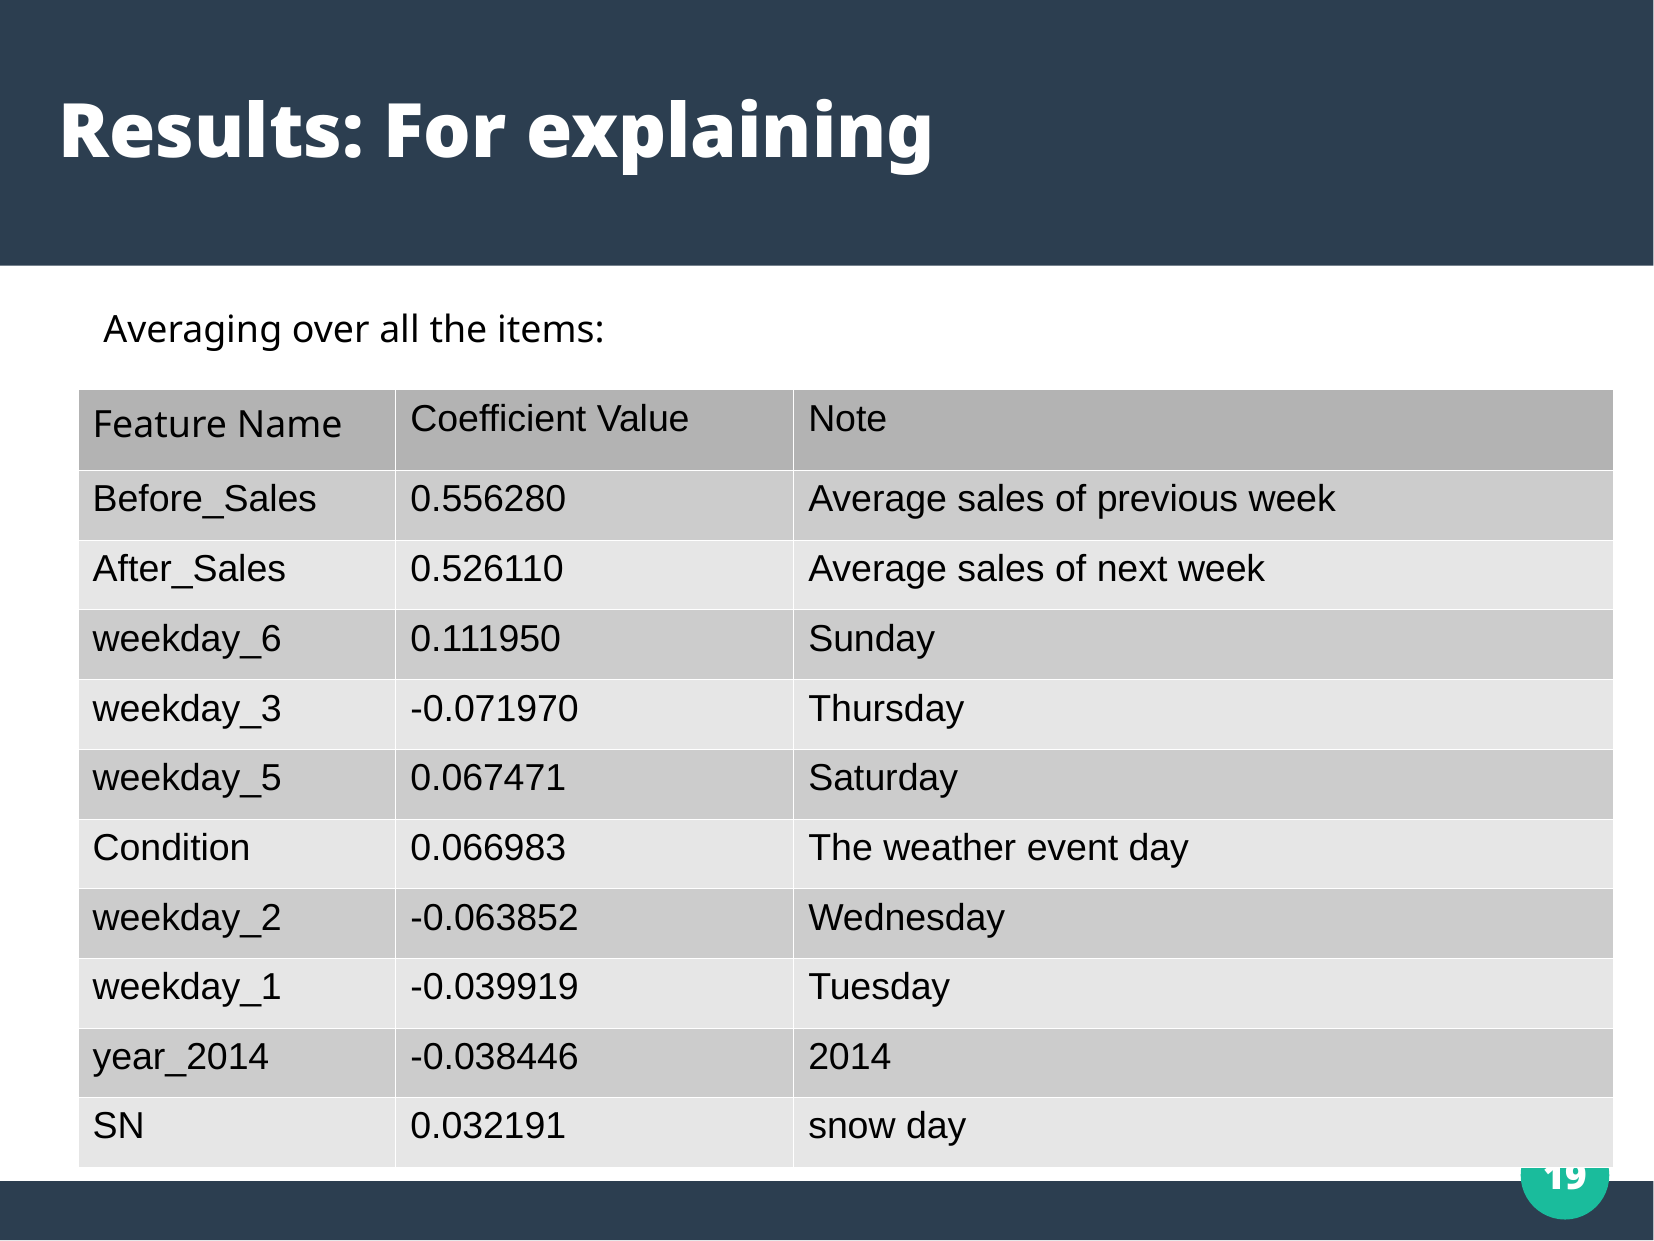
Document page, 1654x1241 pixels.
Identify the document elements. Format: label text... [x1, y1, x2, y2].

table_header Feature Name [79, 390, 395, 470]
table_cell weekday_1 [79, 959, 395, 1028]
table_cell weekday_5 [79, 750, 395, 819]
table_cell 0.032191 [396, 1098, 793, 1167]
text_box Averaging over all the items: [88, 295, 1182, 355]
table_cell -0.063852 [396, 889, 793, 958]
table_cell 0.526110 [396, 541, 793, 609]
table_cell weekday_3 [79, 680, 395, 749]
table_cell -0.039919 [396, 959, 793, 1028]
table_cell weekday_2 [79, 889, 395, 958]
table_cell Saturday [794, 750, 1613, 819]
table_cell Average sales of next week [794, 541, 1613, 609]
table_header Note [794, 390, 1613, 470]
table_header Coefficient Value [396, 390, 793, 470]
table_cell snow day [794, 1098, 1613, 1167]
table_cell Sunday [794, 610, 1613, 679]
table_cell 2014 [794, 1029, 1613, 1097]
table_cell Wednesday [794, 889, 1613, 958]
table_cell -0.071970 [396, 680, 793, 749]
table_cell 0.111950 [396, 610, 793, 679]
table_cell -0.038446 [396, 1029, 793, 1097]
table_cell Tuesday [794, 959, 1613, 1028]
table_cell Average sales of previous week [794, 471, 1613, 540]
table_cell 0.067471 [396, 750, 793, 819]
title Results: For explaining [59, 49, 1595, 207]
table_cell 0.066983 [396, 820, 793, 888]
table_cell year_2014 [79, 1029, 395, 1097]
table_cell 0.556280 [396, 471, 793, 540]
table_cell SN [79, 1098, 395, 1167]
table_cell weekday_6 [79, 610, 395, 679]
table_cell Before_Sales [79, 471, 395, 540]
table_cell After_Sales [79, 541, 395, 609]
table_cell Condition [79, 820, 395, 888]
table_cell The weather event day [794, 820, 1613, 888]
table_cell Thursday [794, 680, 1613, 749]
